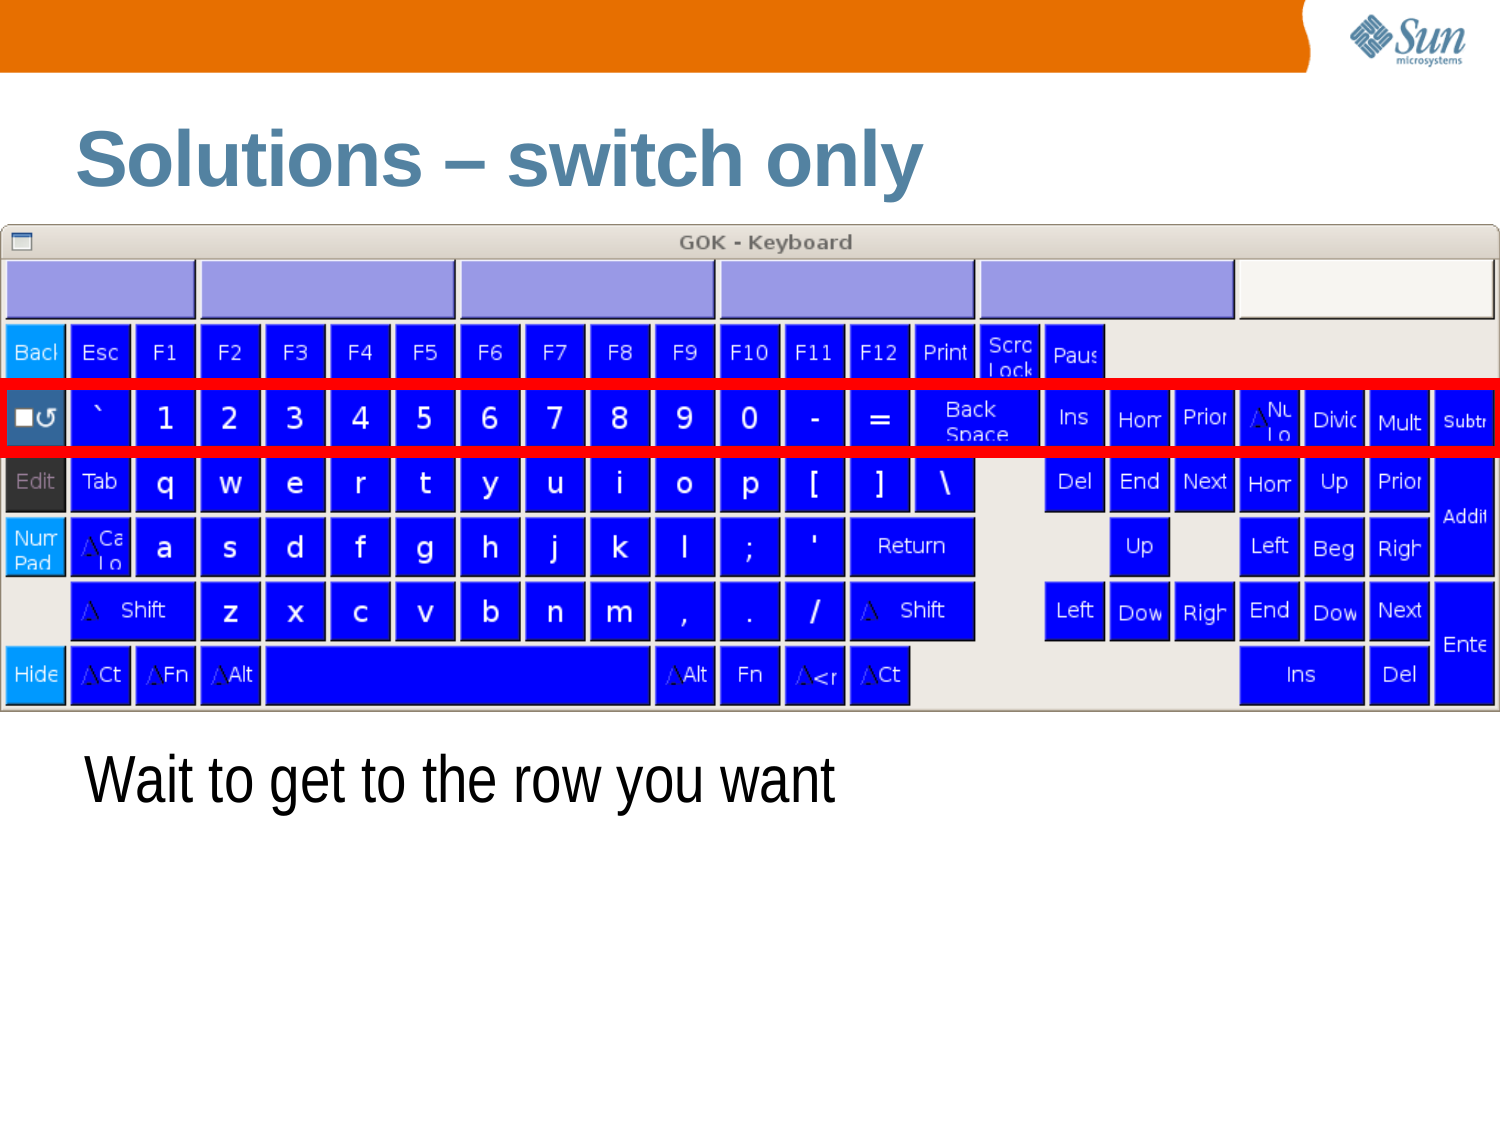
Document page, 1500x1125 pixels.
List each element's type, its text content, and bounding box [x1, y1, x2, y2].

title Solutions – switch only [75, 122, 1438, 224]
picture [0, 0, 1500, 75]
picture [0, 224, 1500, 378]
picture [0, 458, 1500, 712]
list Wait to get to the row you want [64, 750, 1402, 1016]
picture [7, 390, 1495, 446]
